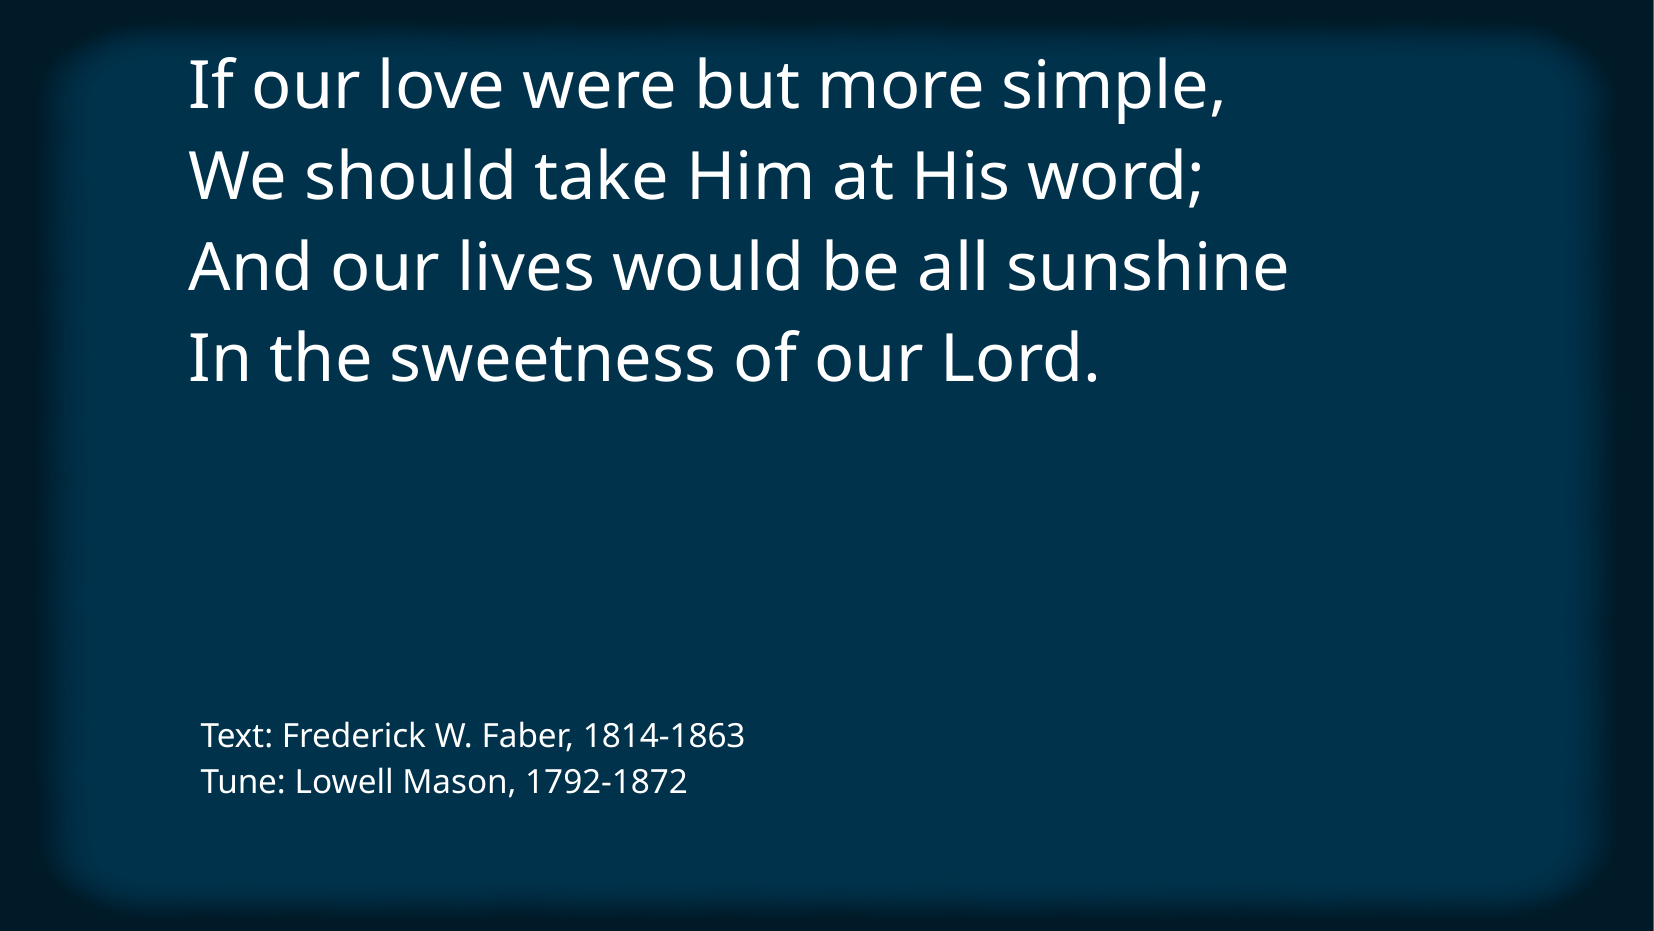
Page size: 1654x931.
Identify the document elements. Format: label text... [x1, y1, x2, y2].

text_box If our love were but more simple, We should take Him at His word; And our lives would be all sunshine In the sweetness of our Lord. [105, 30, 1561, 400]
picture [0, 0, 1654, 931]
text_box Text: Frederick W. Faber, 1814-1863 Tune: Lowell Mason, 1792-1872 [185, 705, 891, 831]
